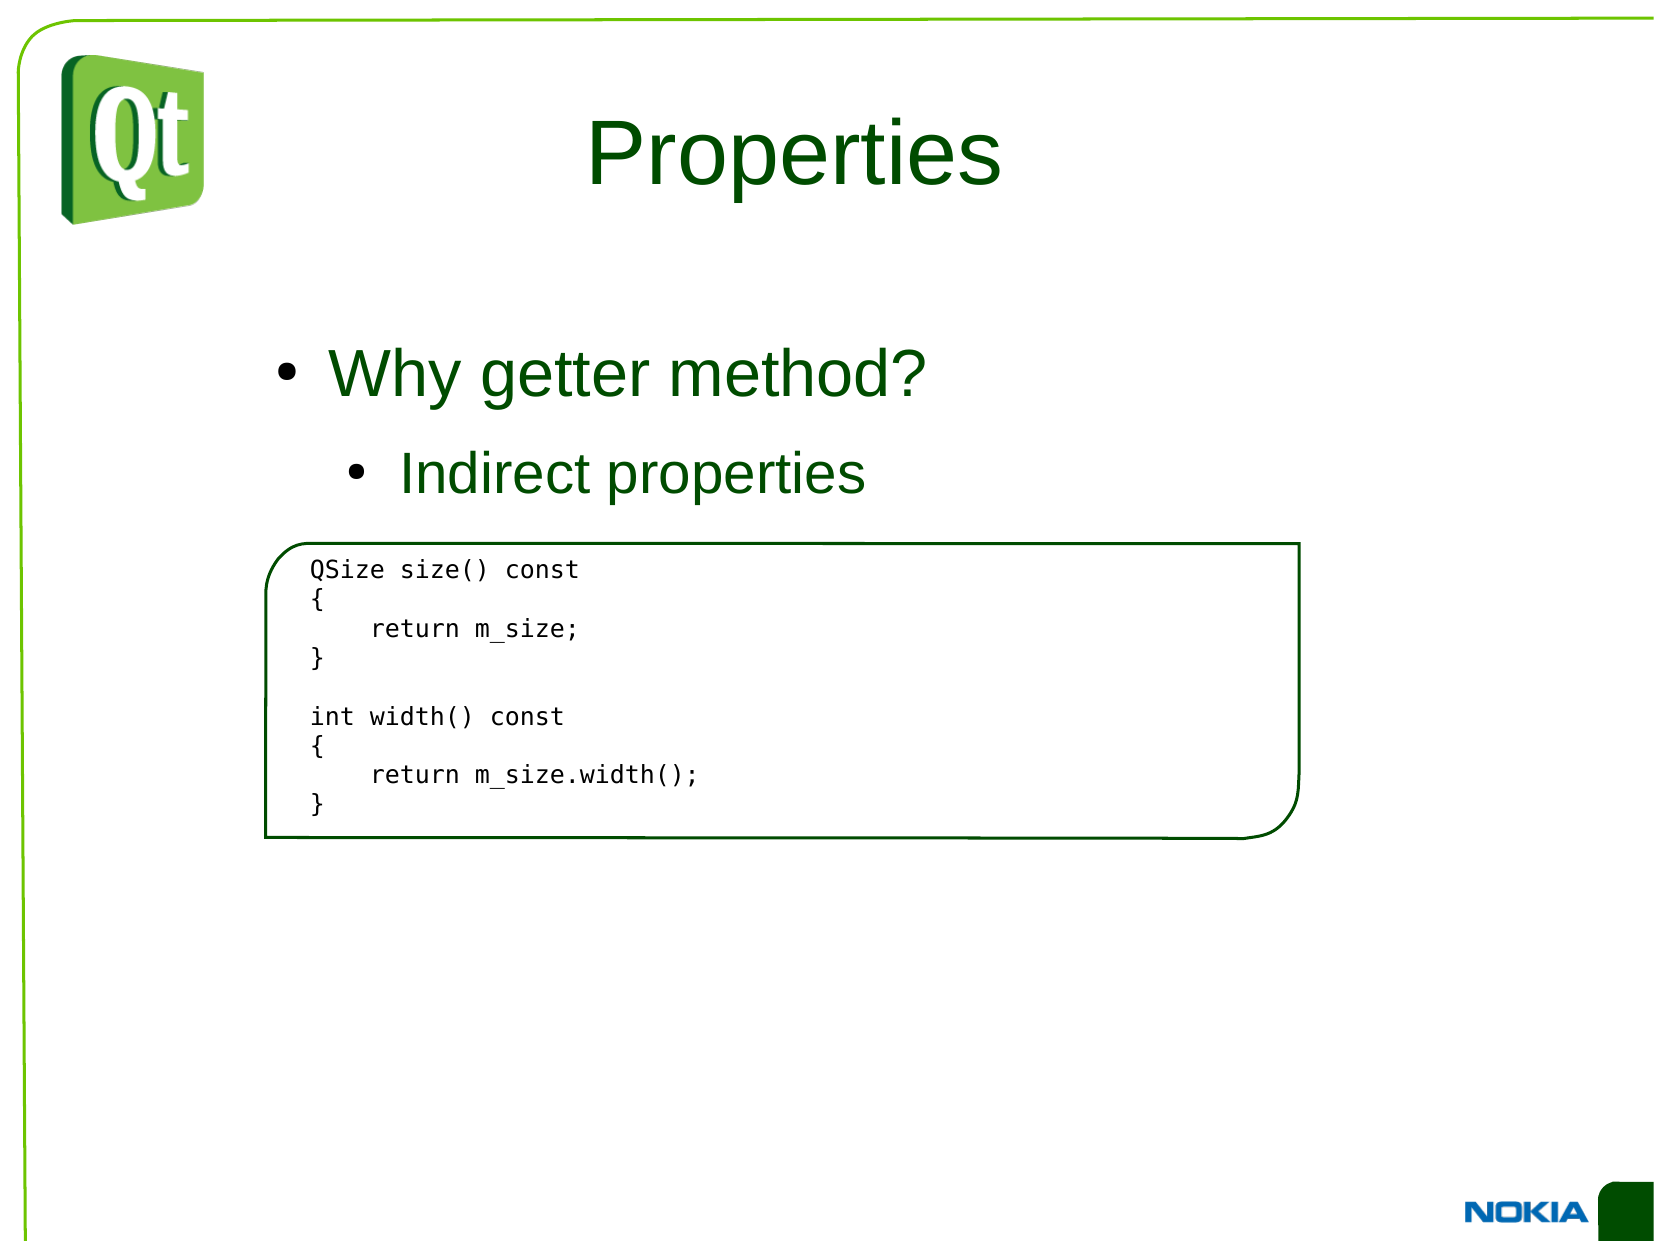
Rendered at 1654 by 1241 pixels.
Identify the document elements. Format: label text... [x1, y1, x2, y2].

picture [1465, 1201, 1589, 1223]
title Properties [257, 49, 1333, 257]
text_box QSize size() const { return m_size; } int width() const { return m_size.width(); } [295, 547, 716, 827]
picture [61, 55, 204, 225]
list Why getter method? Indirect properties [257, 336, 1577, 1100]
